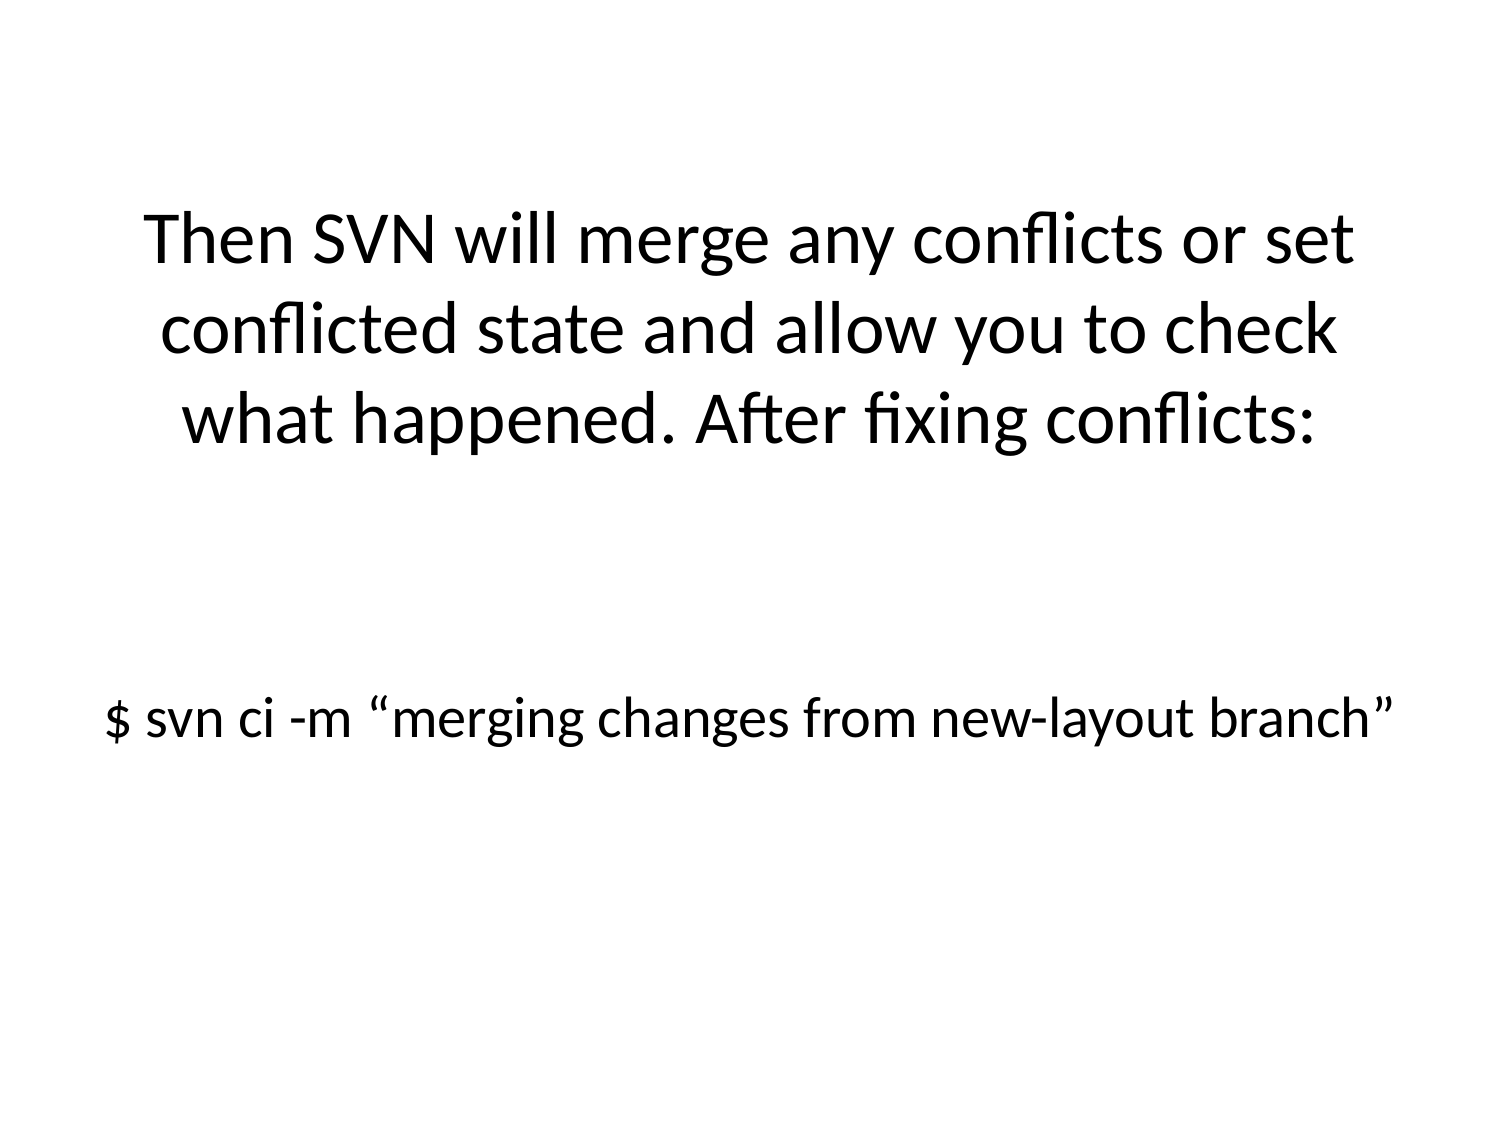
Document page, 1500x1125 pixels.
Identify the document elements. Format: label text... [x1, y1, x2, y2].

title Then SVN will merge any conflicts or set conflicted state and allow you to check what happened. After fixing conflicts: $ svn ci -m “merging changes from new-layout branch” [75, 42, 1426, 1005]
